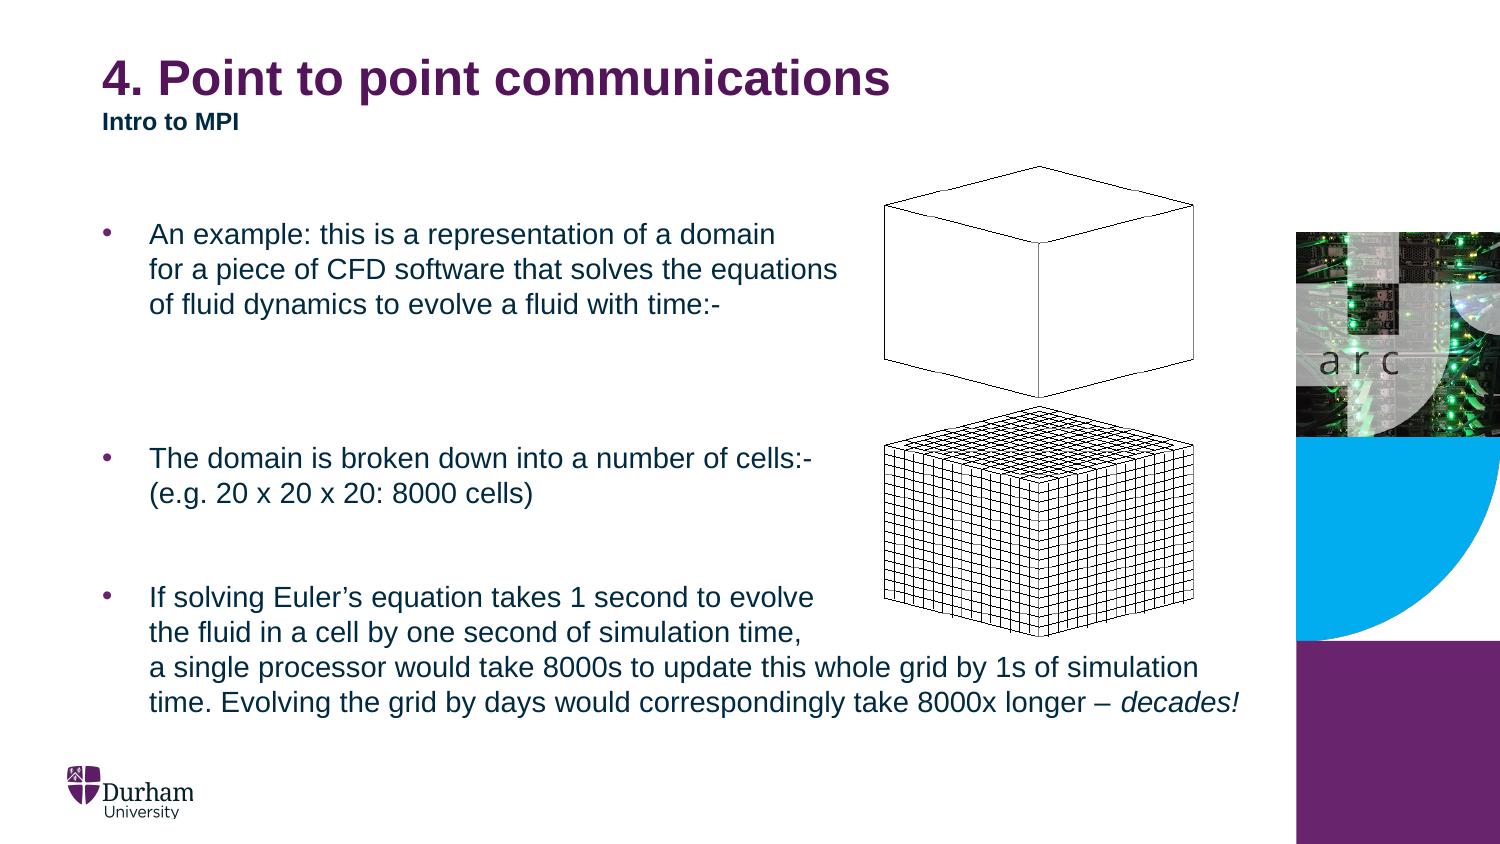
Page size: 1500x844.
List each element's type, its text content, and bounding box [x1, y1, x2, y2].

title 4. Point to point communications Intro to MPI [101, 45, 1399, 187]
picture [1296, 232, 1500, 436]
picture [884, 165, 1194, 398]
list An example: this is a representation of a domain for a piece of CFD software that solves the equations of fluid dynamics to evolve a fluid with time:- The domain is broken down into a number of cells:- (e.g. 20 x 20 x 20: 8000 cells) If solving Euler’s equation takes 1 second to evolve the fluid in a cell by one second of simulation time, a single processor would take 8000s to update this whole grid by 1s of simulation time. Evolving the grid by days would correspondingly take 8000x longer – decades! [101, 163, 1258, 502]
picture [67, 766, 193, 819]
picture [884, 405, 1194, 637]
picture [1332, 467, 1500, 640]
text_box [1296, 640, 1500, 844]
